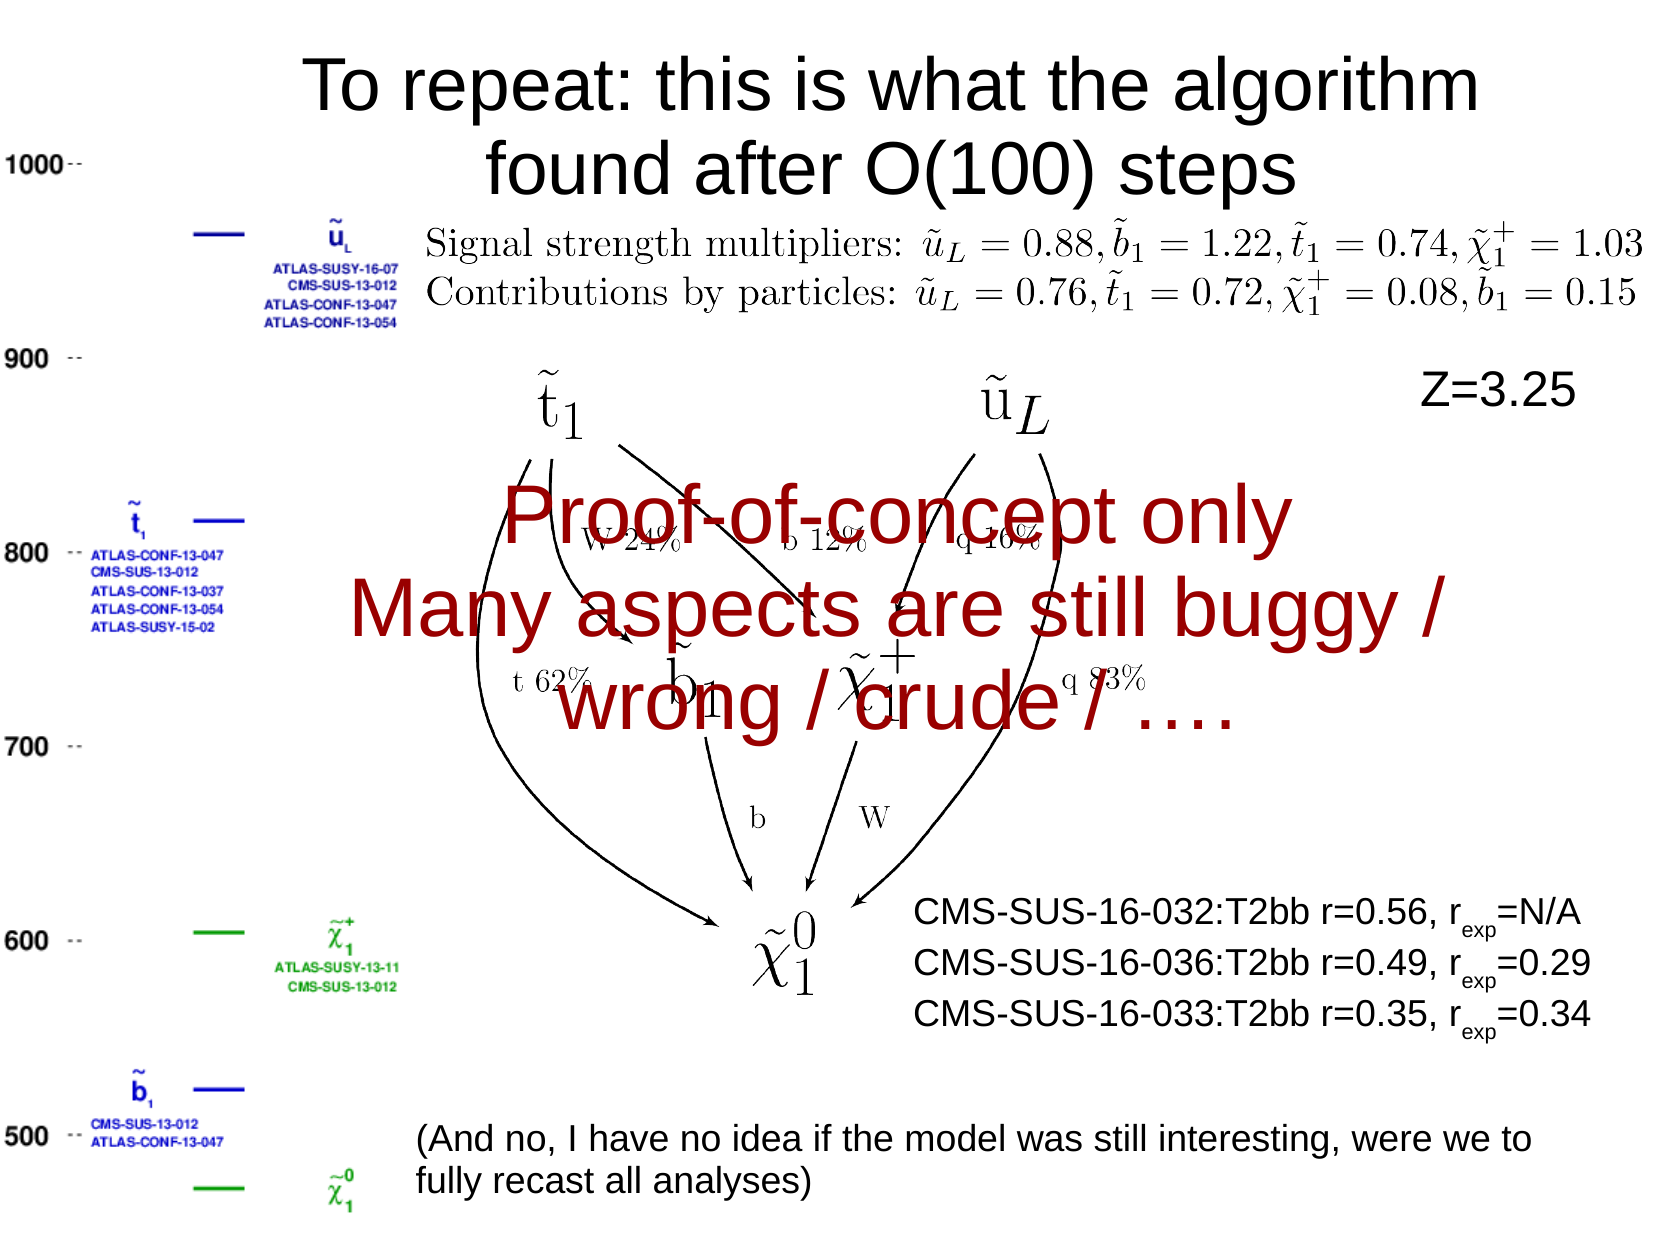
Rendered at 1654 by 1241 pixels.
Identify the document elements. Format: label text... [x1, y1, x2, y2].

text_box Proof-of-concept only Many aspects are still buggy / wrong / crude / …. [236, 460, 1560, 755]
text_box Z=3.25 [1405, 354, 1619, 425]
text_box To repeat: this is what the algorithm found after O(100) steps [212, 35, 1571, 219]
text_box CMS-SUS-16-032:T2bb r=0.56, rexp=N/A CMS-SUS-16-036:T2bb r=0.49, rexp=0.29 CMS-SUS-16-033:T2bb r=0.35, rexp=0.34 [898, 883, 1607, 1052]
picture [449, 360, 1156, 460]
text_box (And no, I have no idea if the model was still interesting, were we to fully recast all analyses) [403, 1110, 1630, 1210]
picture [0, 141, 403, 1241]
picture [449, 755, 1156, 1004]
picture [427, 218, 1642, 315]
